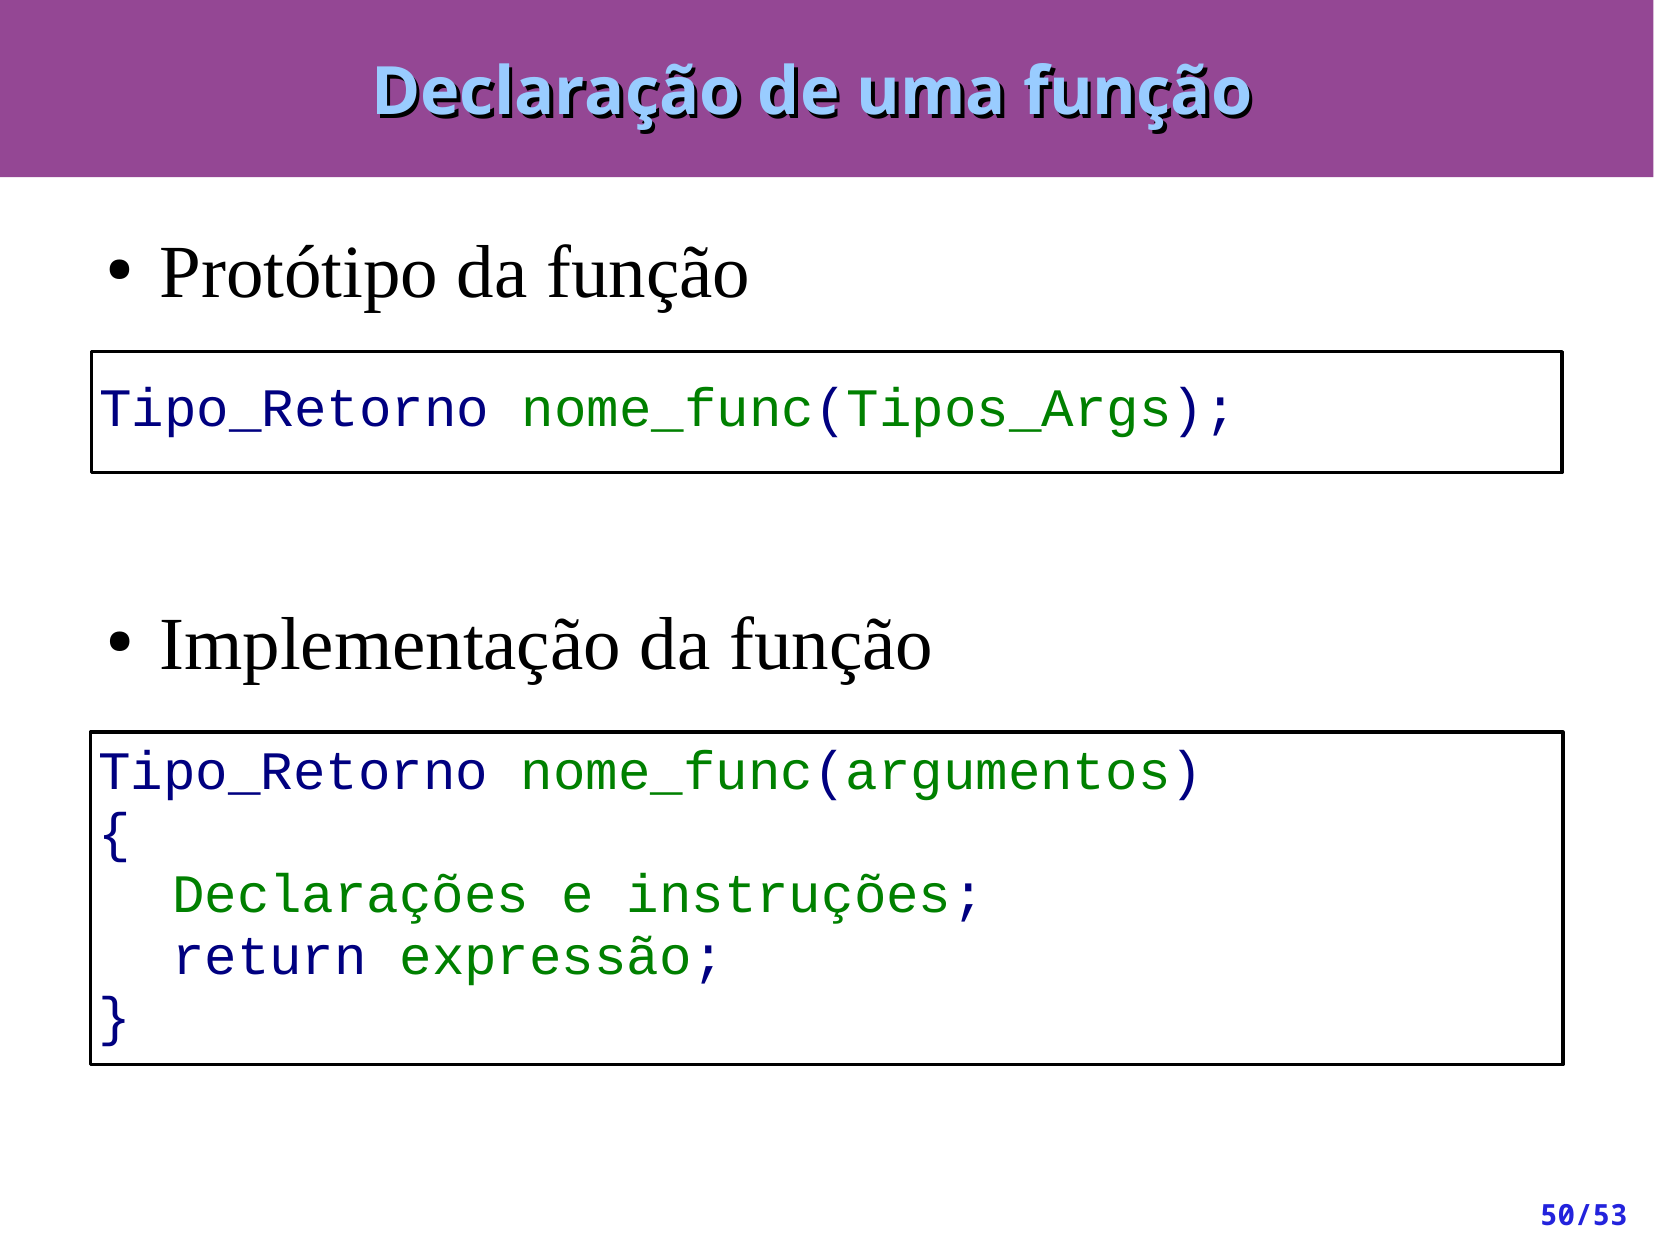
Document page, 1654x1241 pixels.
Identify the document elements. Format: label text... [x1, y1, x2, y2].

list Protótipo da função [88, 230, 1577, 349]
text_box Tipo_Retorno nome_func(Tipos_Args); [91, 351, 1563, 473]
list Implementação da função [88, 602, 1577, 715]
text_box Tipo_Retorno nome_func(argumentos) { Declarações e instruções; return expressão; } [90, 732, 1563, 1065]
title Declaração de uma função [82, 0, 1571, 176]
